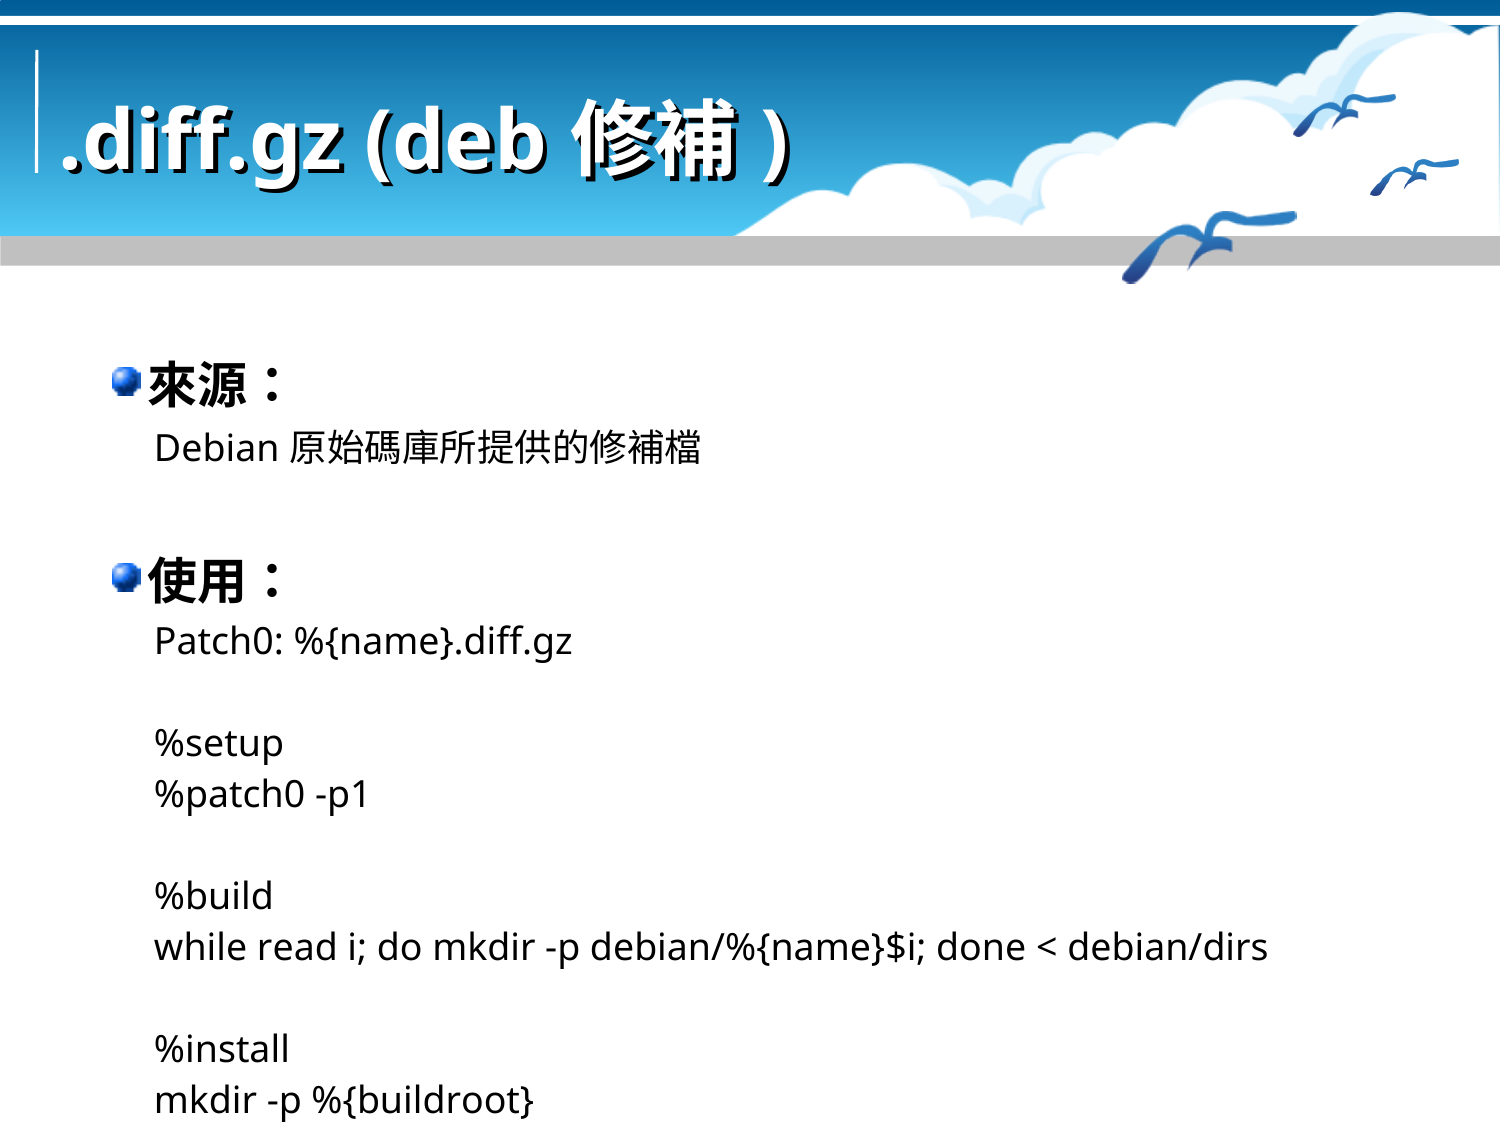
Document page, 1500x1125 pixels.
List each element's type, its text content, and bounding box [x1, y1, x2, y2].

list 來源： Debian原始碼庫所提供的修補檔 使用： Patch0: %{name}.diff.gz %setup %patch0 -p1 %build while read i; do mkdir -p debian/%{name}$i; done < debian/dirs %install mkdir -p %{buildroot} cp -pr debian/%{name}/* %{buildroot} [112, 309, 1477, 1060]
picture [730, 12, 1500, 284]
title .diff.gz (deb修補) [59, 86, 1465, 186]
